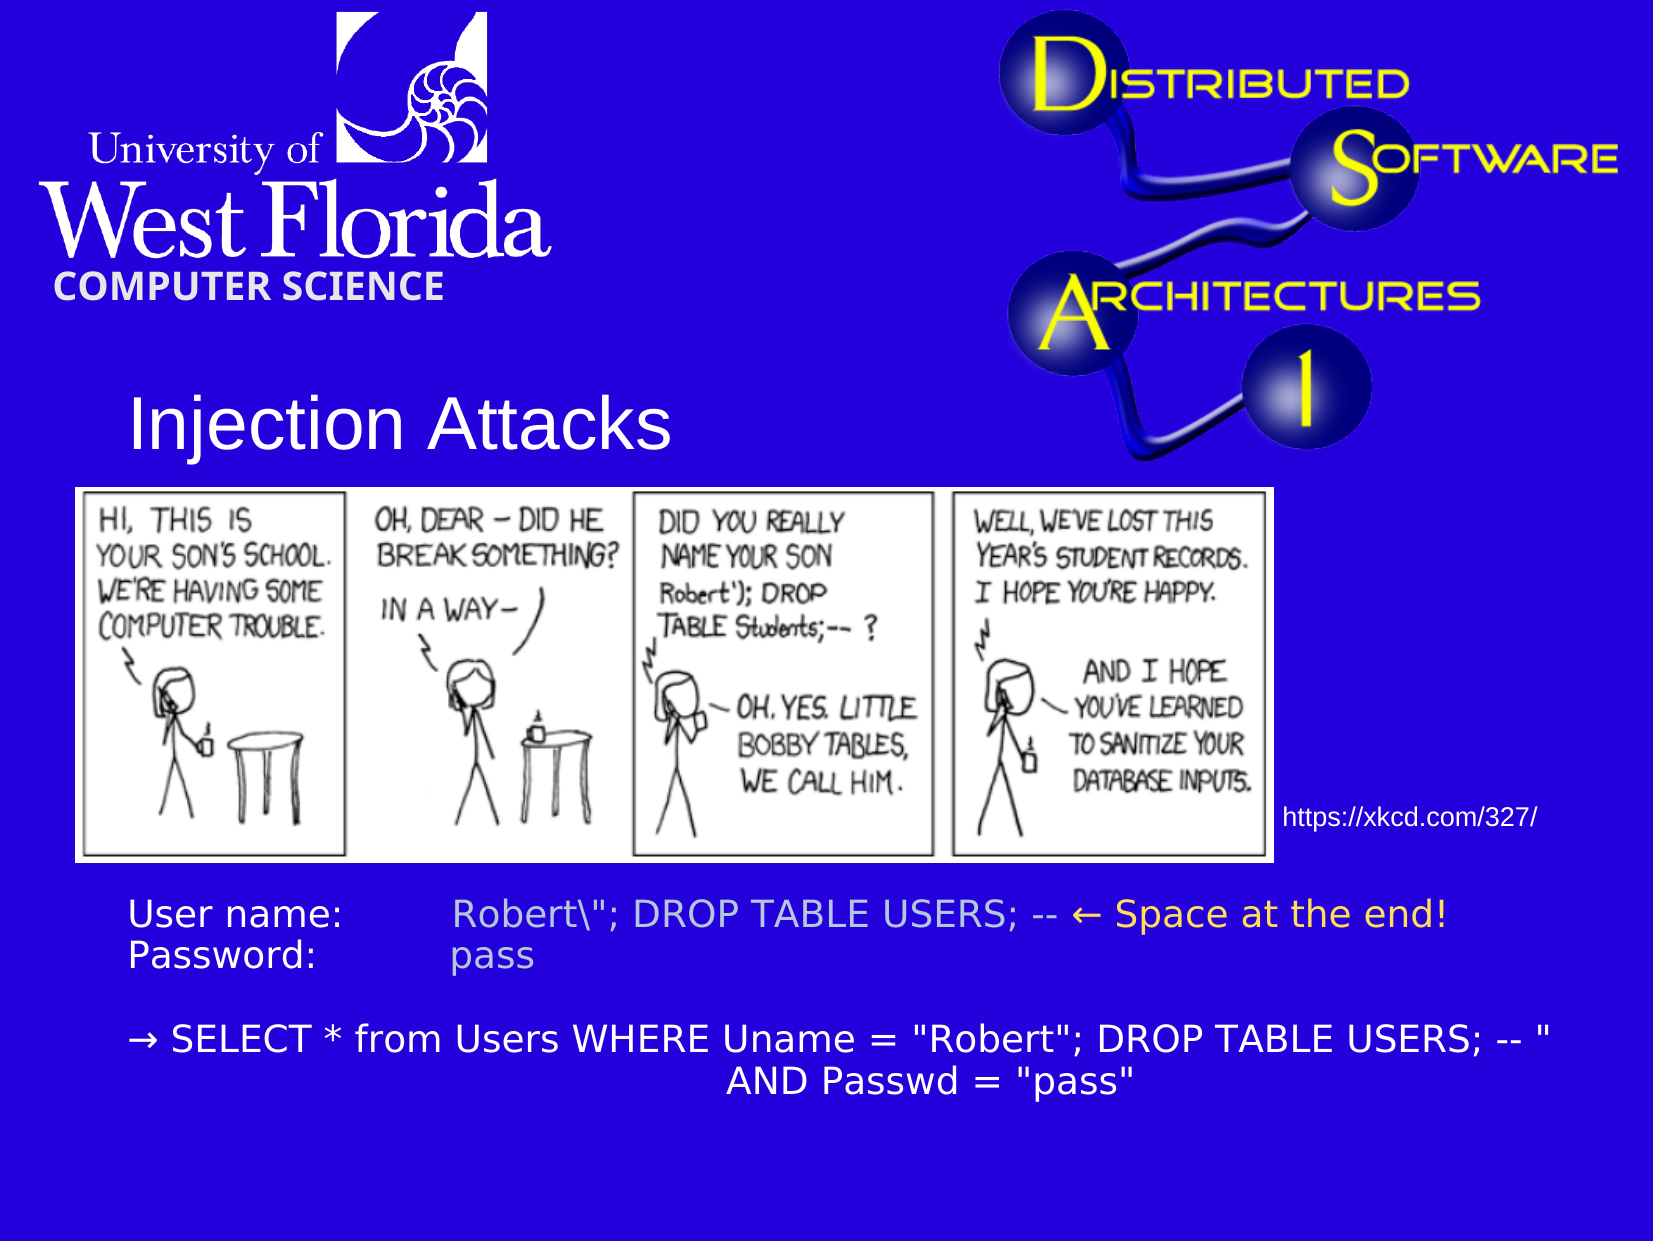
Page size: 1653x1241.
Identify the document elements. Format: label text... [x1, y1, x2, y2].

picture [75, 487, 1274, 863]
picture [910, 0, 1653, 506]
text_box Injection Attacks https://xkcd.com/327/ User name: Robert\"; DROP TABLE USERS; -- ← Space at the end! Password: pass → SELECT * from Users WHERE Uname = "Robert"; DROP TABLE USERS; -- " AND Passwd = "pass" [112, 375, 1575, 726]
text_box COMPUTER SCIENCE [37, 262, 563, 316]
picture [37, 0, 559, 262]
